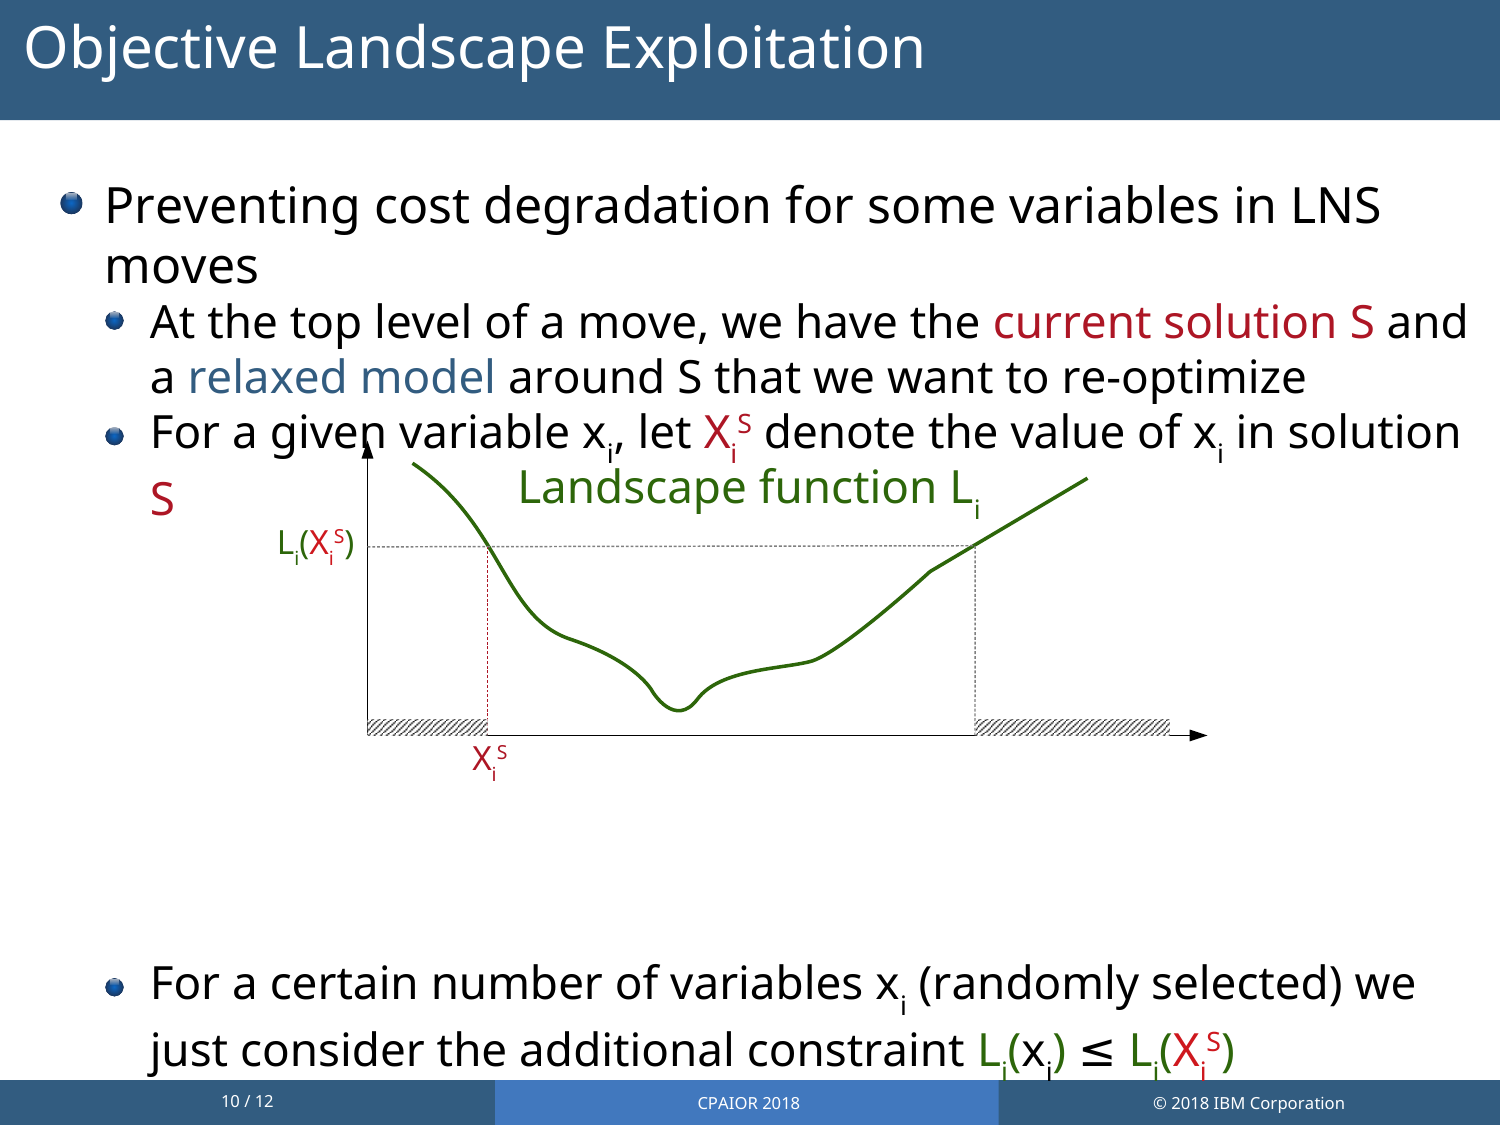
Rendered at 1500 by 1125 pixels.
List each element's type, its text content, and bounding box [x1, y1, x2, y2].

title Objective Landscape Exploitation [0, 0, 1500, 121]
text_box [367, 719, 488, 736]
text_box [975, 719, 1170, 736]
text_box Li(XiS) [262, 513, 373, 577]
text_box Landscape function Li [502, 450, 974, 532]
list Preventing cost degradation for some variables in LNS moves At the top level of a move, we have the current solution S and a relaxed model around S that we want to re-optimize For a given variable xi, let XiS denote the value of xi in solution S For a certain number of variables xi (randomly selected) we just consider the additional constraint Li(xi) ≤ Li(XiS) [45, 165, 1493, 1036]
text_box XiS [457, 729, 524, 793]
